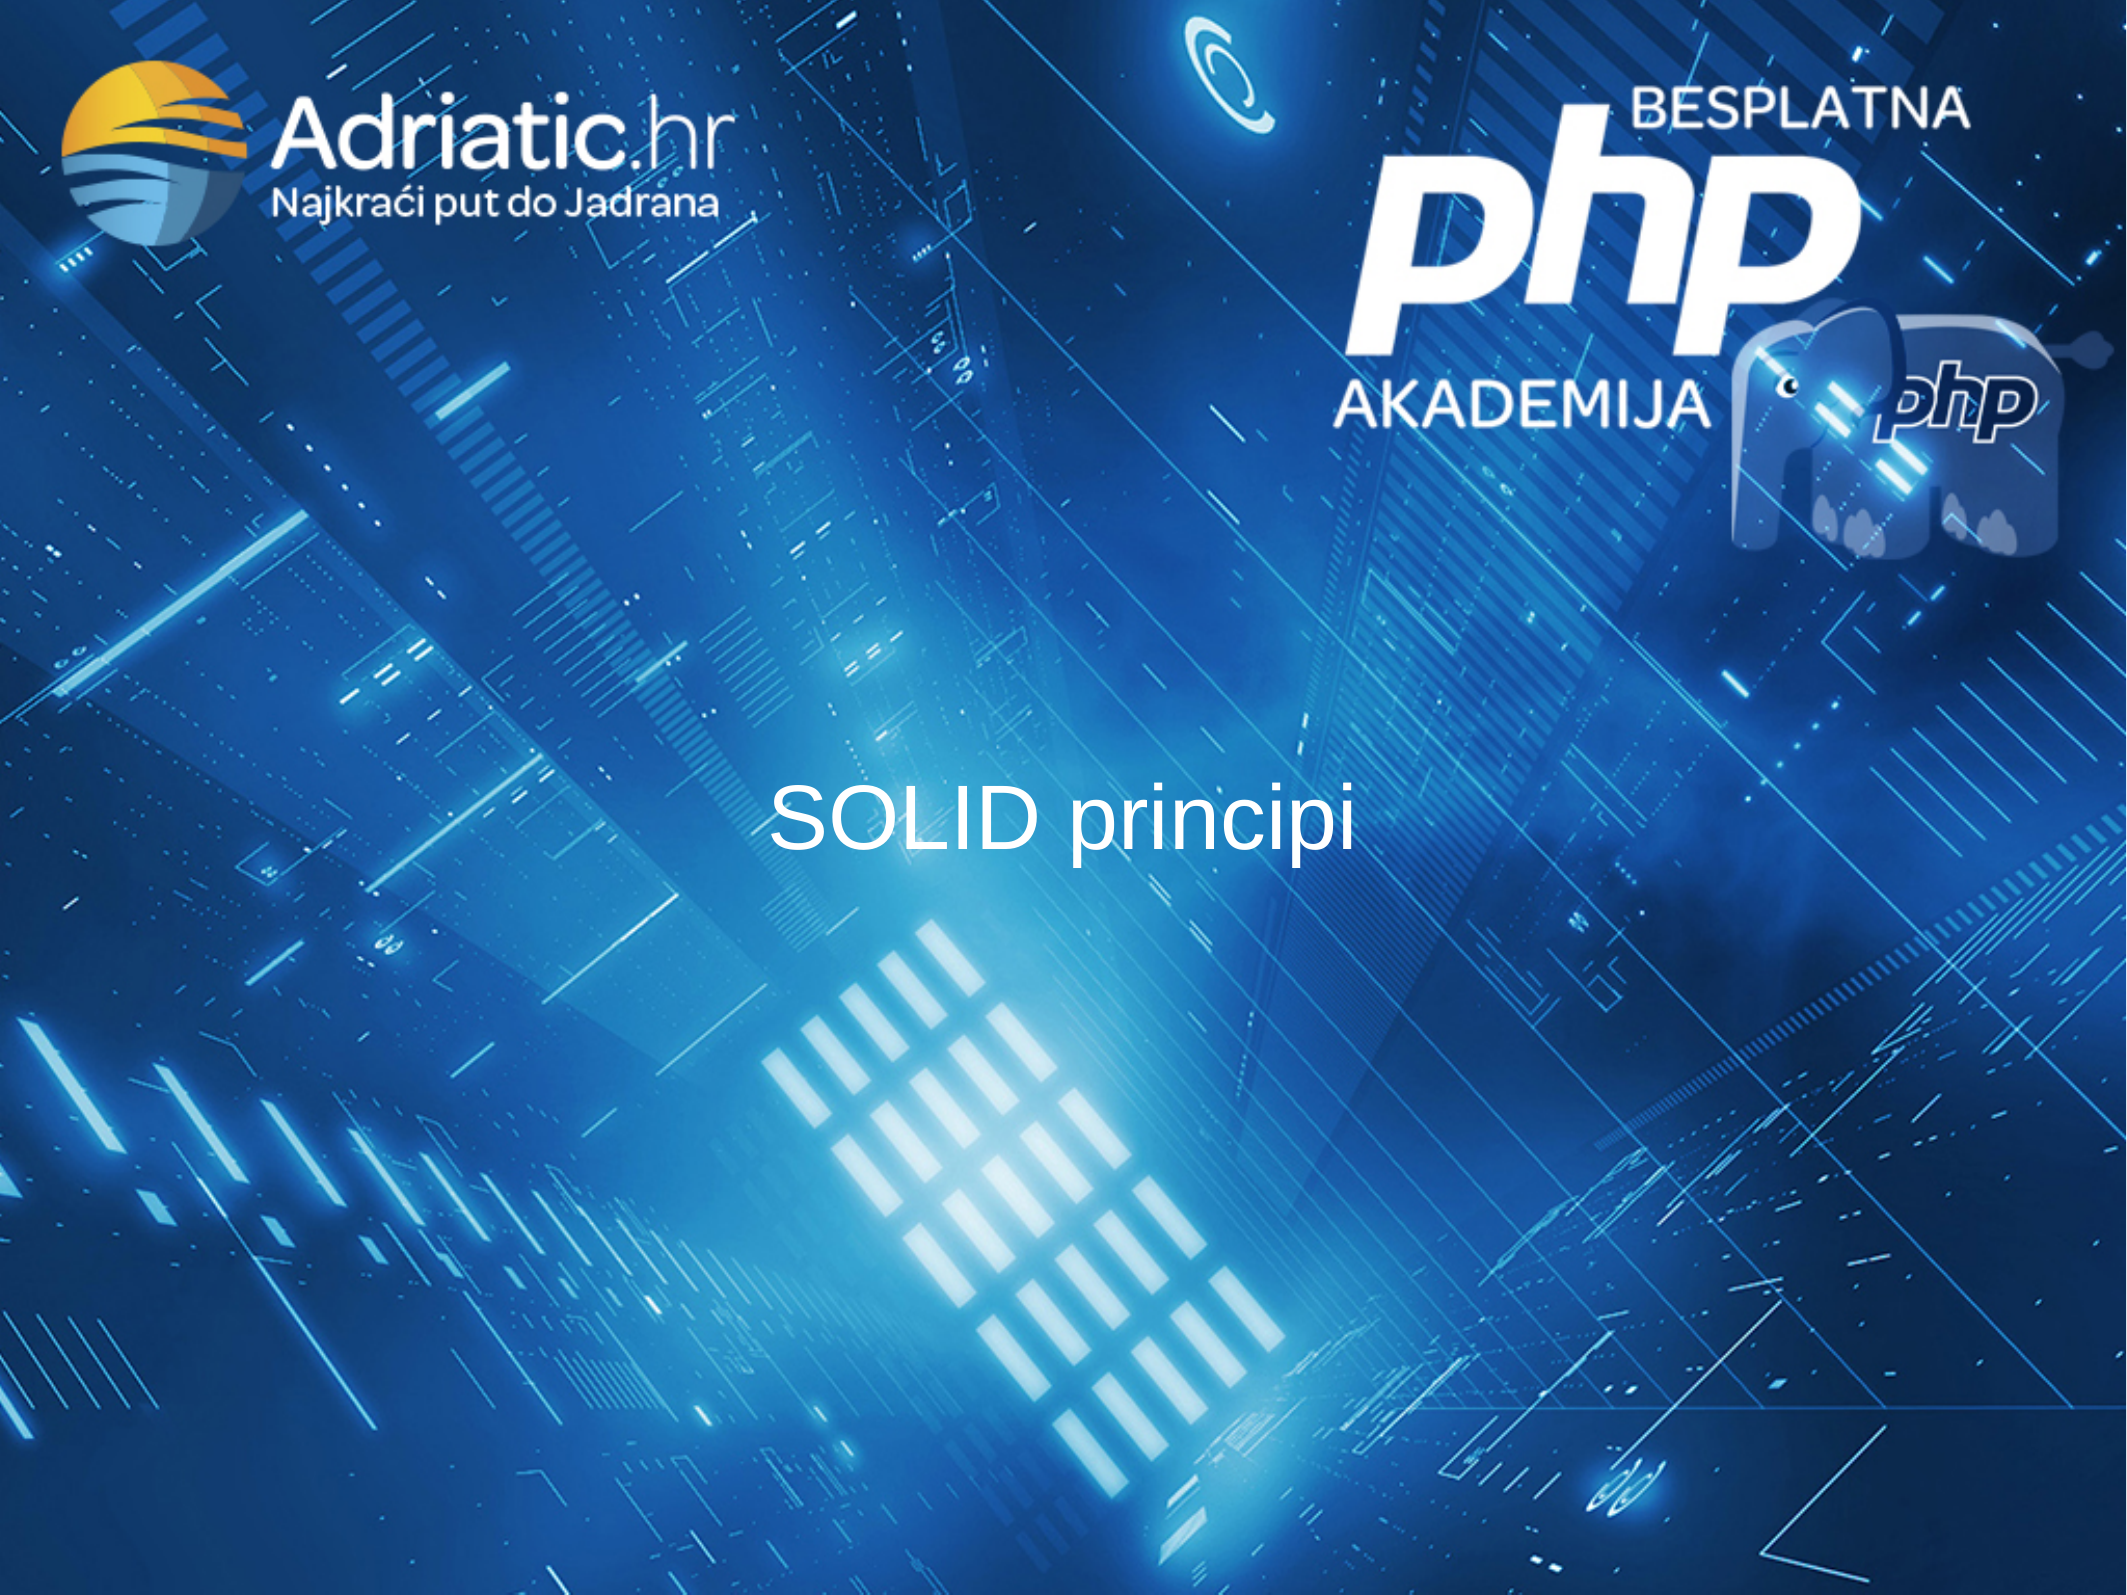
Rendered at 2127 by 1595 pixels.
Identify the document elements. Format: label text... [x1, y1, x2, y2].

picture [0, 0, 2127, 1595]
title SOLID principi [106, 685, 2020, 952]
